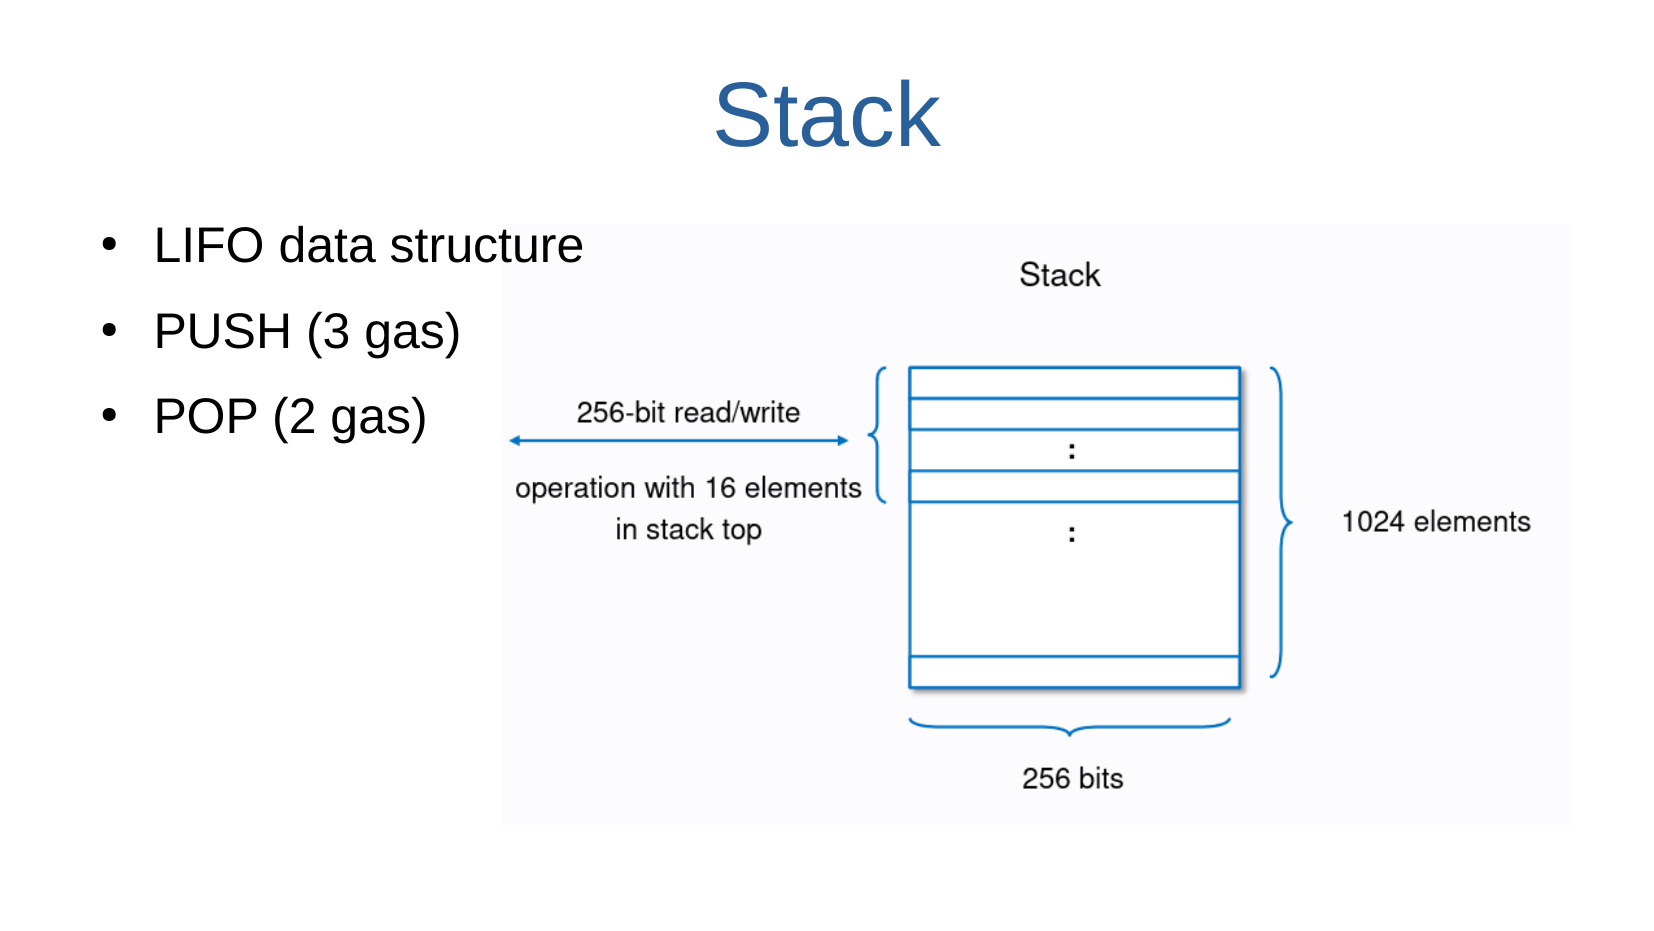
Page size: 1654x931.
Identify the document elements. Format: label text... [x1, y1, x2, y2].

list LIFO data structure PUSH (3 gas) POP (2 gas) [82, 217, 1571, 758]
title Stack [82, 37, 1571, 193]
picture [502, 758, 1571, 826]
